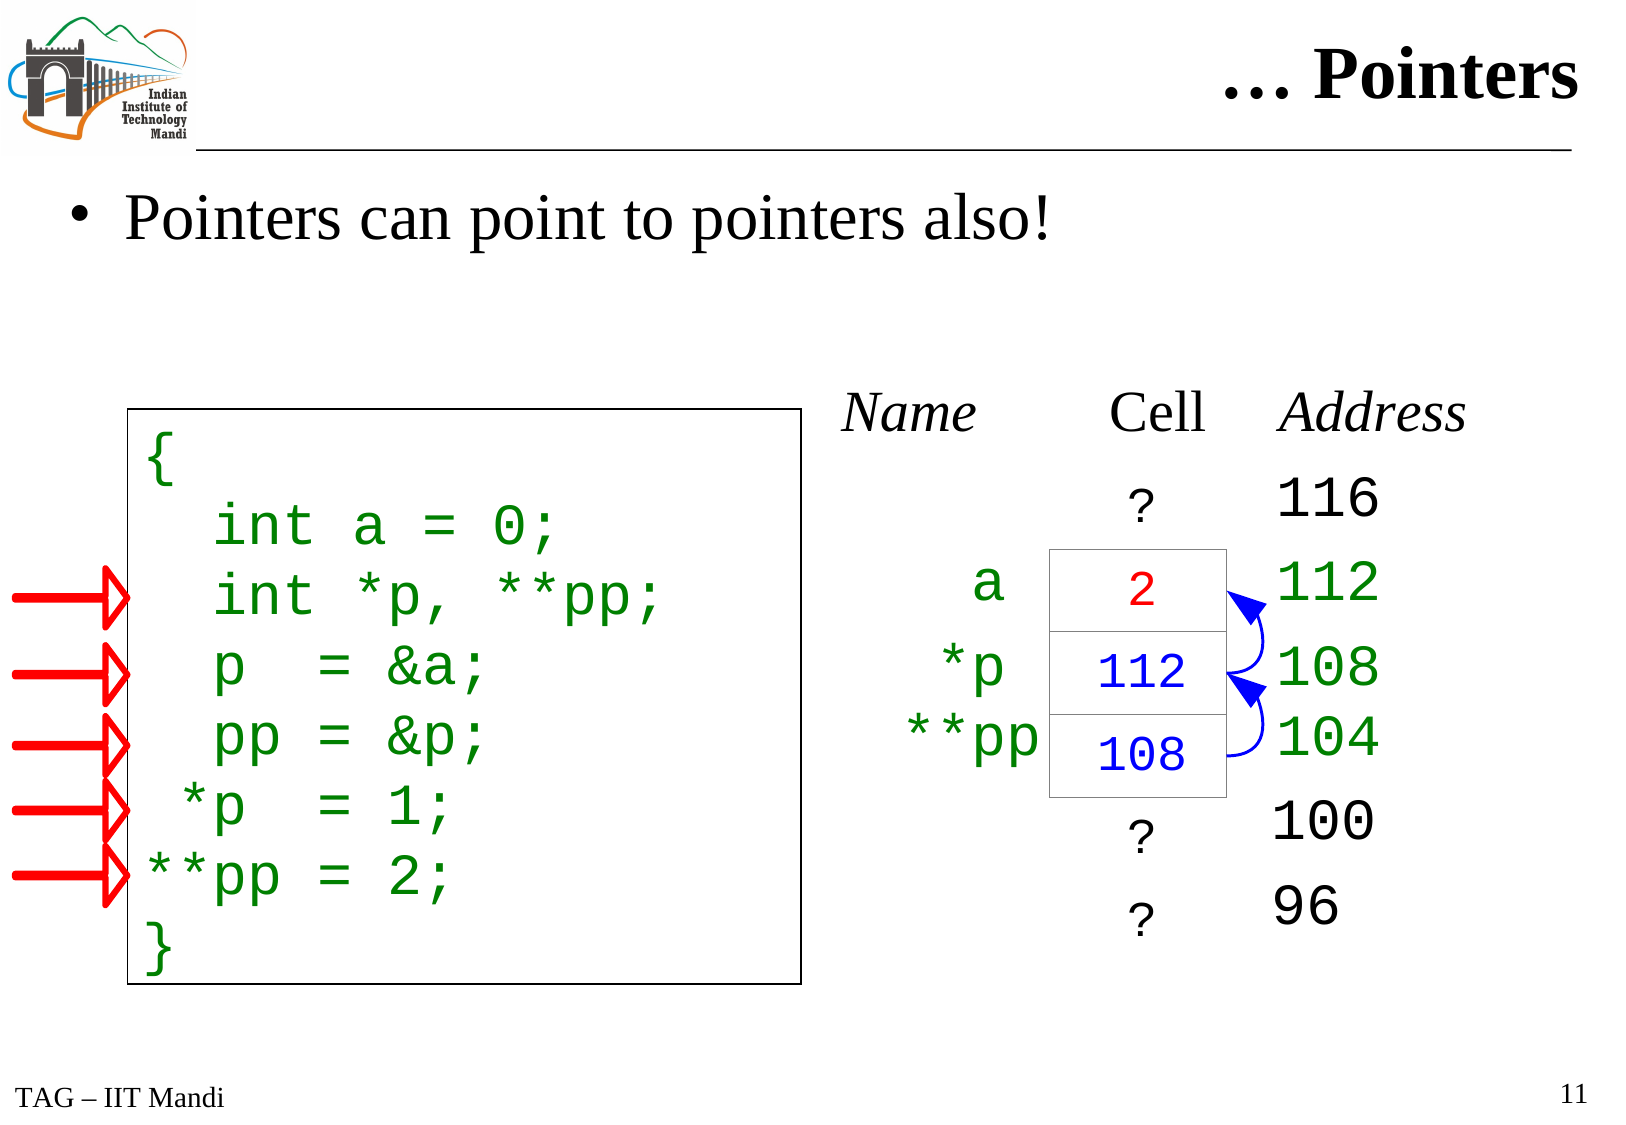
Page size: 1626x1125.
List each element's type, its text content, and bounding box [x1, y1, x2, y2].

table_cell 112 [1053, 632, 1226, 713]
table_cell 112 [1227, 630, 1231, 671]
table_cell 2 [1227, 593, 1231, 630]
list Pointers can point to pointers also! [68, 172, 1557, 296]
table_cell ? [1053, 878, 1231, 981]
table_cell ? [1053, 795, 1231, 878]
table_cell 112 [1227, 676, 1231, 713]
table_cell 108 [1053, 715, 1226, 795]
picture [1, 0, 196, 156]
table_header ? [1053, 465, 1231, 548]
table_cell 2 [1053, 548, 1231, 591]
table_cell 108 [1227, 713, 1231, 754]
title … Pointers [139, 0, 1581, 138]
text_box Name Cell Address 116 a 112 *p 108 **pp 104 100 96 [826, 373, 1581, 1012]
text_box { int a = 0; int *p, **pp; p = &a; pp = &p; *p = 1; **pp = 2; } [127, 408, 801, 985]
table_cell 2 [1053, 550, 1226, 630]
table_cell 108 [1227, 758, 1231, 795]
